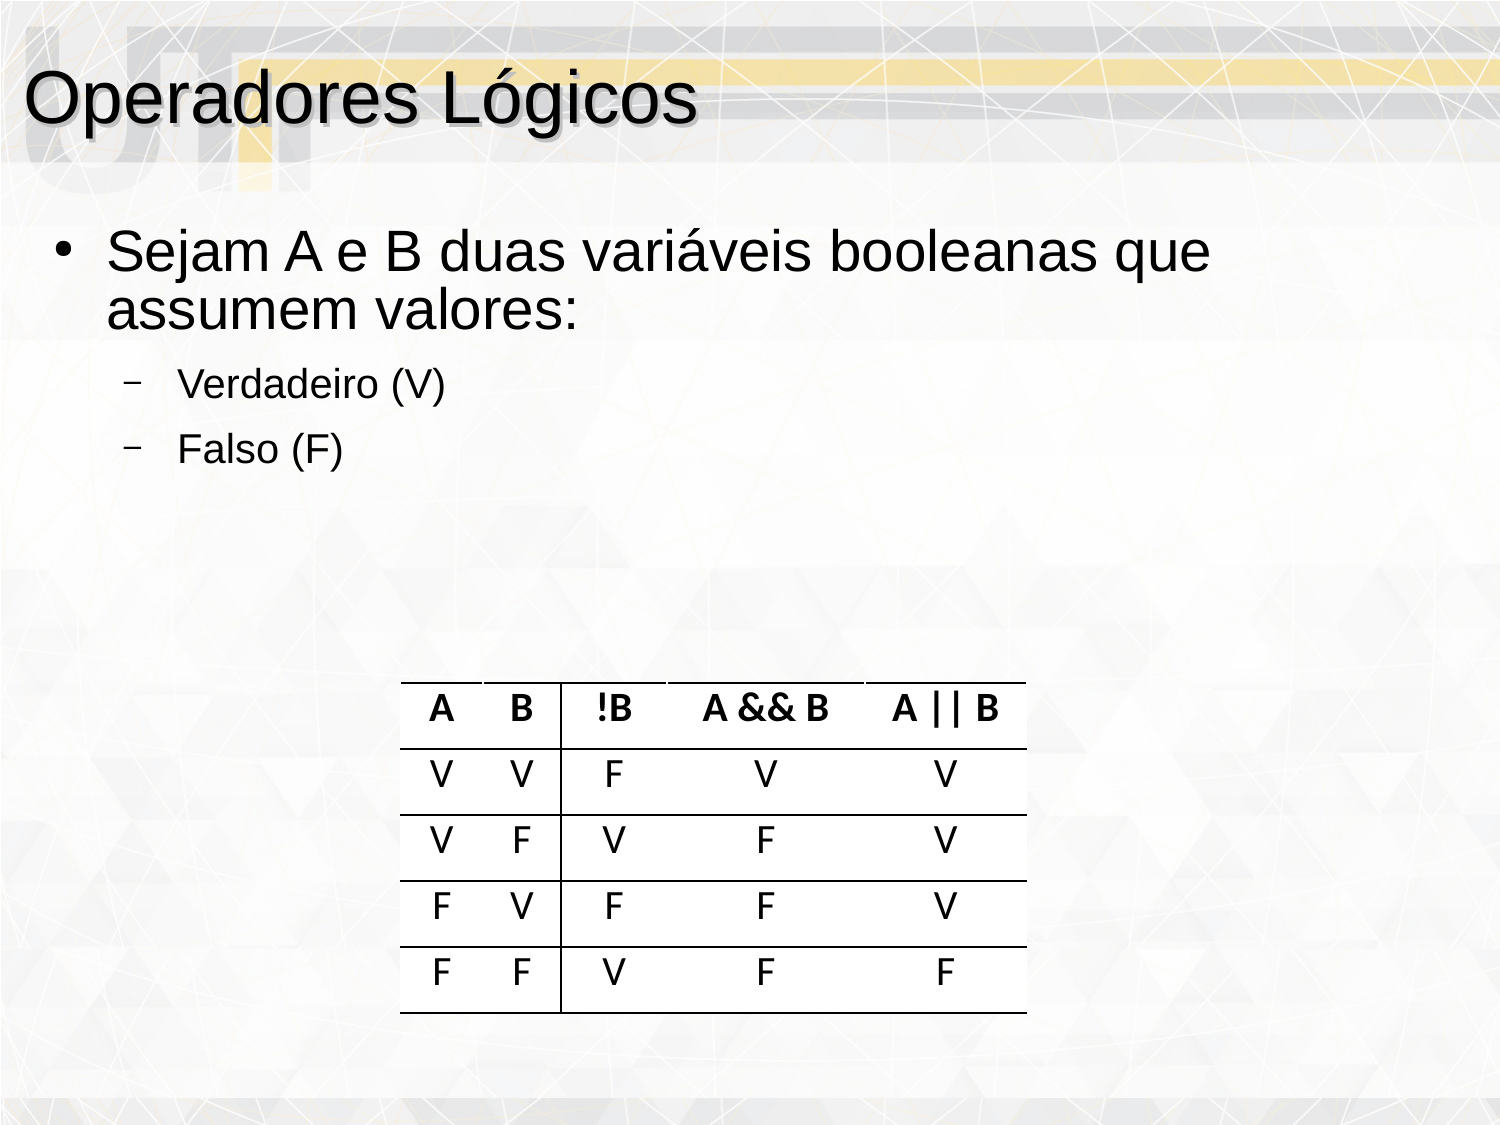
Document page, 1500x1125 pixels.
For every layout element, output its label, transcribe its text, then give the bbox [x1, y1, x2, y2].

table_header A [401, 684, 482, 748]
table_cell V [866, 816, 1026, 880]
table_cell V [401, 750, 482, 814]
table_cell F [668, 816, 864, 880]
table_cell V [401, 816, 482, 880]
list Sejam A e B duas variáveis booleanas que assumem valores: Verdadeiro (V) Falso (F) [35, 224, 1477, 1087]
table_cell F [866, 948, 1026, 1012]
table_cell F [668, 948, 864, 1012]
table_cell F [401, 882, 482, 946]
table_cell F [668, 882, 864, 946]
table_cell V [562, 816, 666, 880]
table_cell V [562, 948, 666, 1012]
table_cell V [668, 750, 864, 814]
table_cell V [866, 882, 1026, 946]
table_header !B [562, 684, 666, 748]
table_cell F [484, 948, 560, 1012]
table_cell V [484, 750, 560, 814]
table_cell F [562, 750, 666, 814]
table_cell F [401, 948, 482, 1012]
table_cell V [484, 882, 560, 946]
table_cell F [484, 816, 560, 880]
table_cell F [562, 882, 666, 946]
table_header A && B [668, 684, 864, 748]
table_header B [484, 684, 560, 748]
title Operadores Lógicos [23, 18, 1489, 178]
table_cell V [866, 750, 1026, 814]
table_header A || B [866, 684, 1026, 748]
